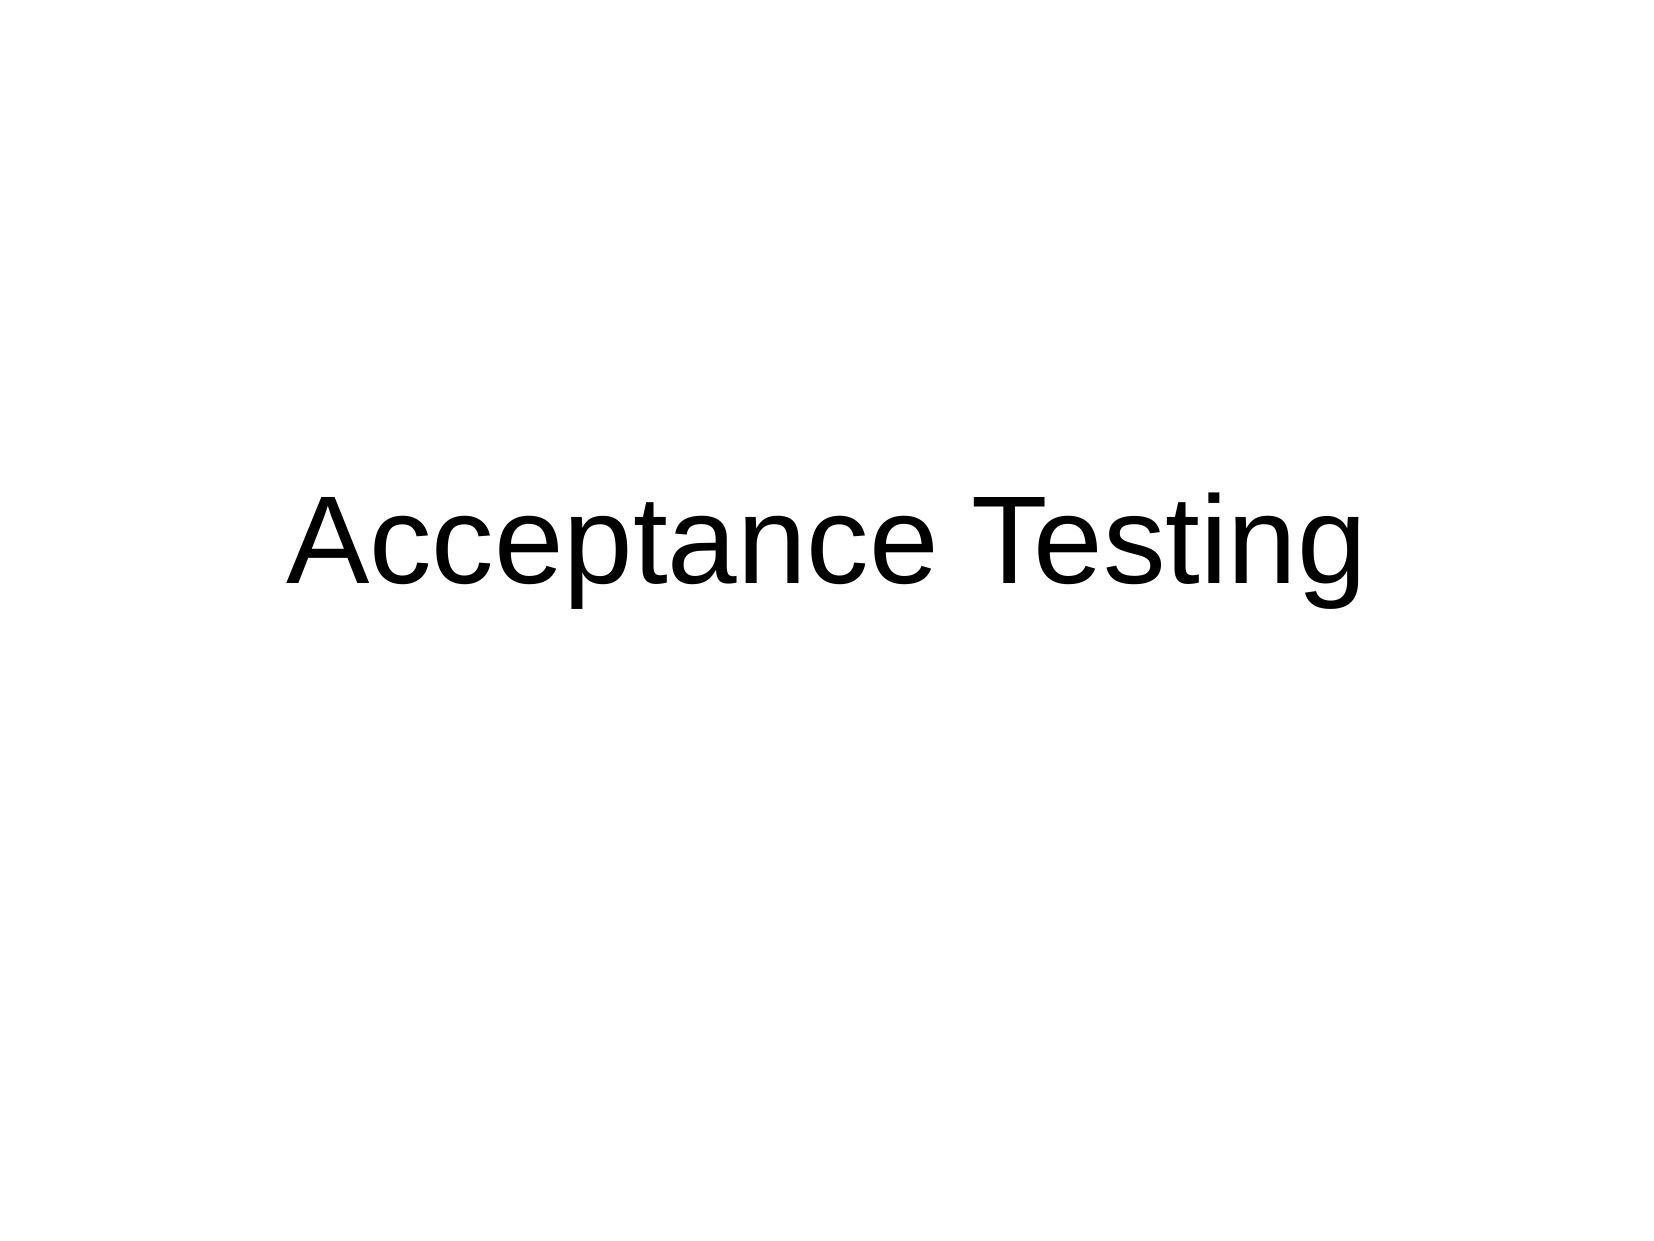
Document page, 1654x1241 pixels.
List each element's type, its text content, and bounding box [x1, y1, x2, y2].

subtitle Acceptance Testing [82, 70, 1571, 1010]
